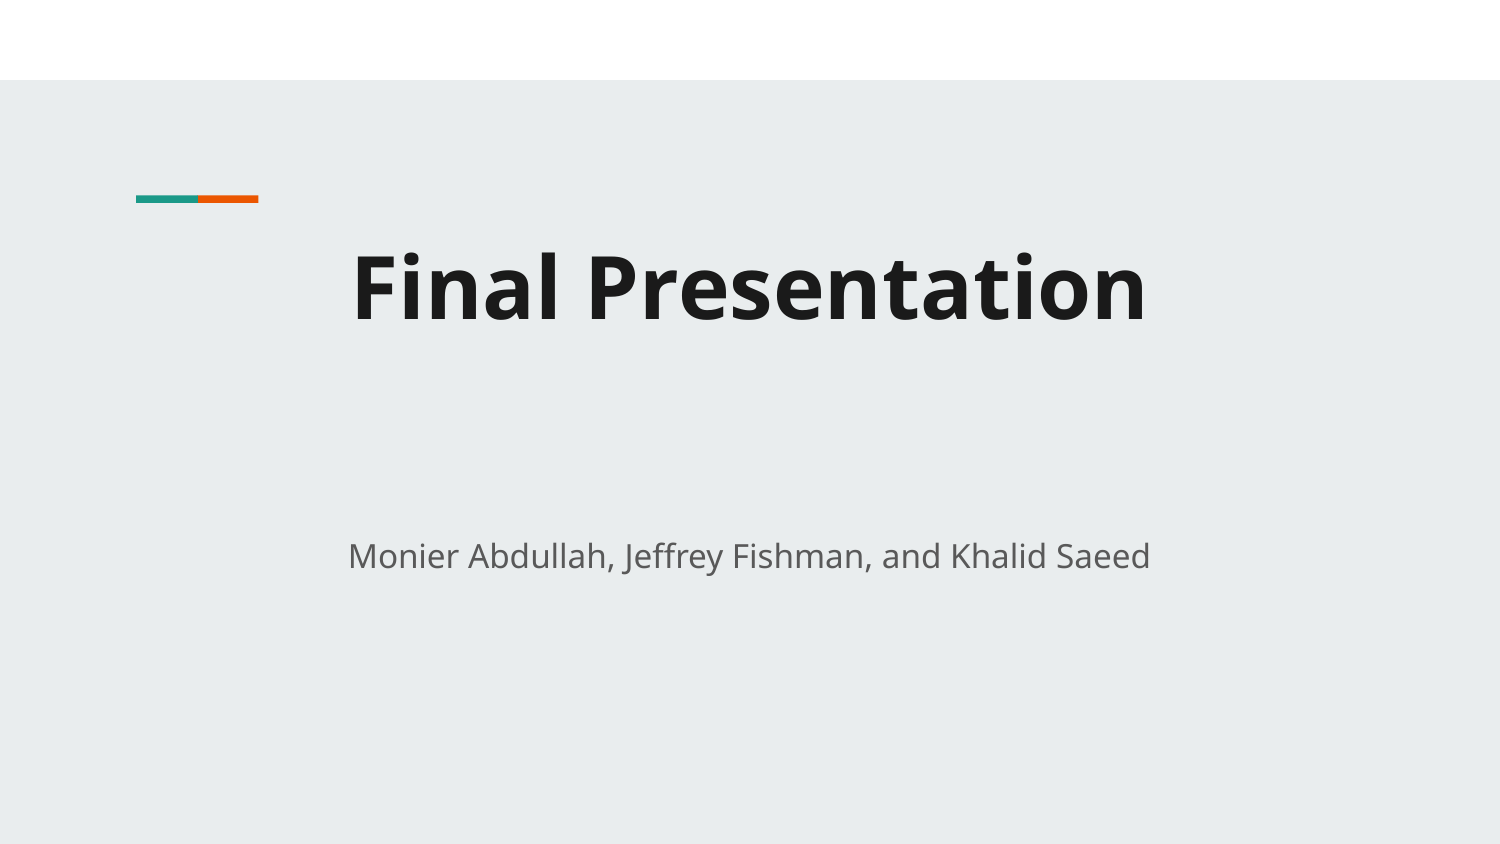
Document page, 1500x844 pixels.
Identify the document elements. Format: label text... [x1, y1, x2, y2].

title Final Presentation [119, 216, 1381, 490]
subtitle Monier Abdullah, Jeffrey Fishman, and Khalid Saeed [119, 520, 1381, 610]
